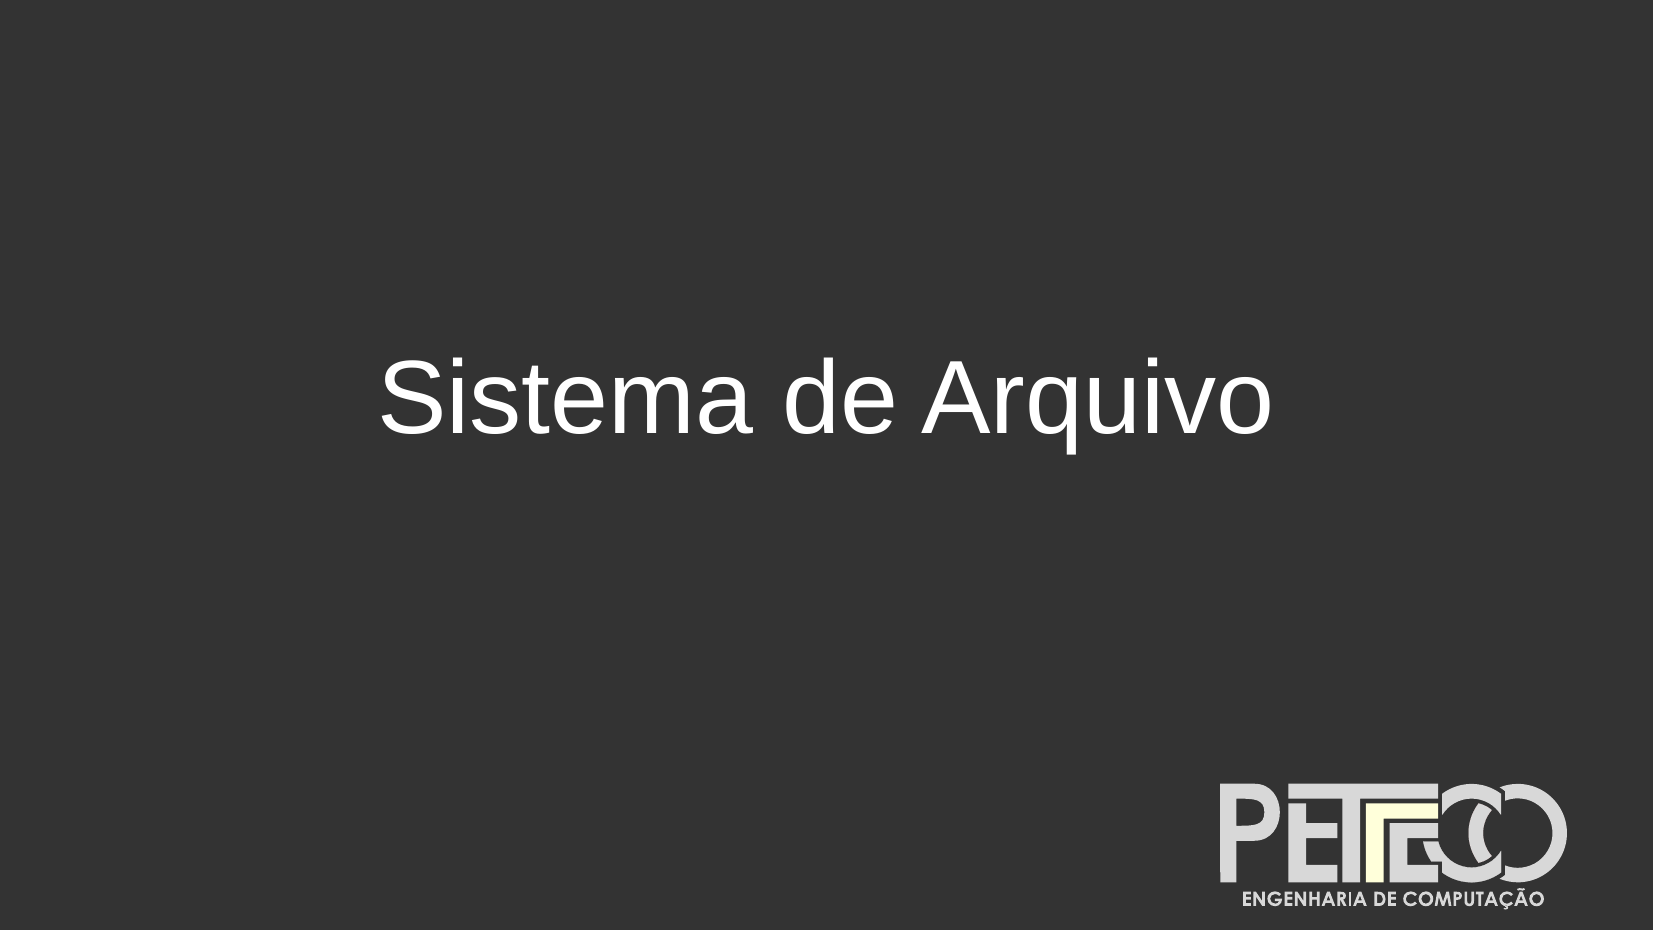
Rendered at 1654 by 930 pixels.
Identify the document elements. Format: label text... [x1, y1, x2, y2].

subtitle Sistema de Arquivo [82, 37, 1571, 757]
